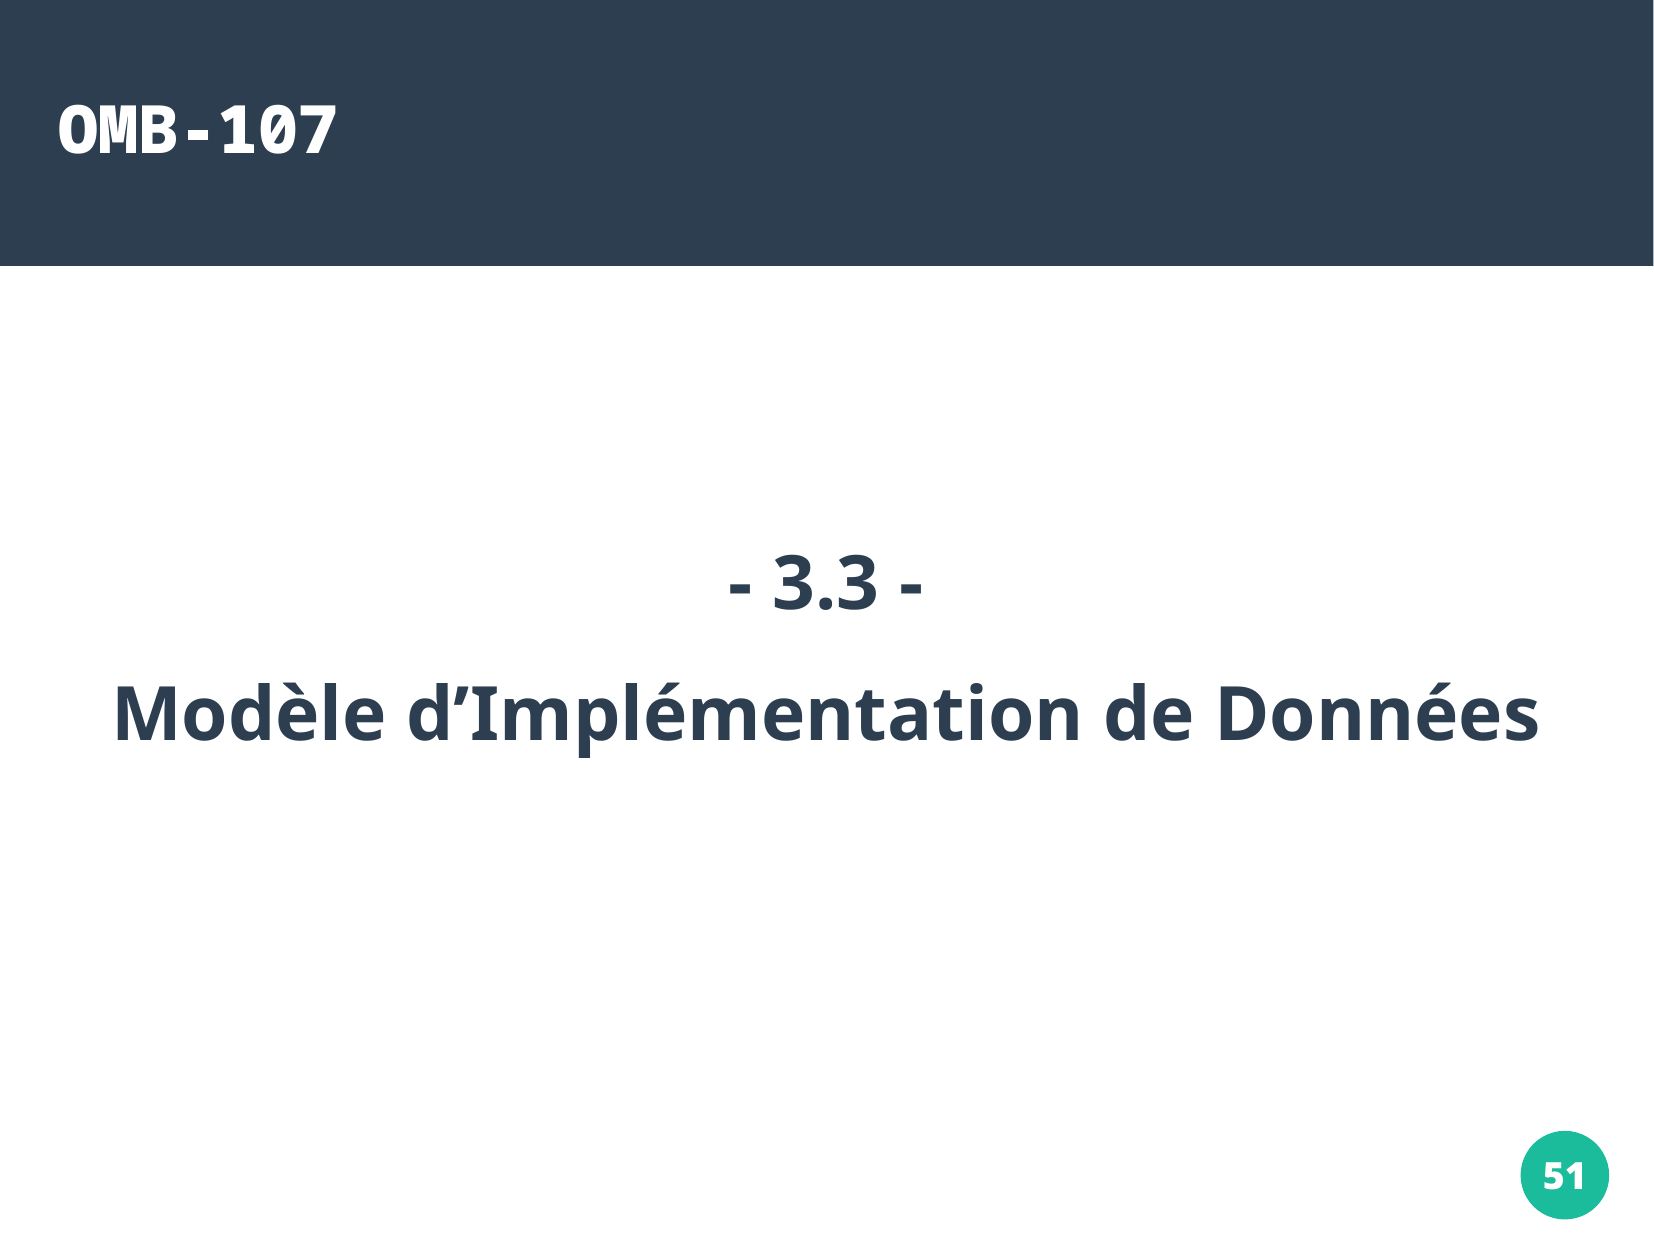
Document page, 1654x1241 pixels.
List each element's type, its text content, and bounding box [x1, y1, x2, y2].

list - 3.3 - Modèle d’Implémentation de Données [0, 265, 1653, 1181]
title OMB-107 [58, 49, 1595, 207]
